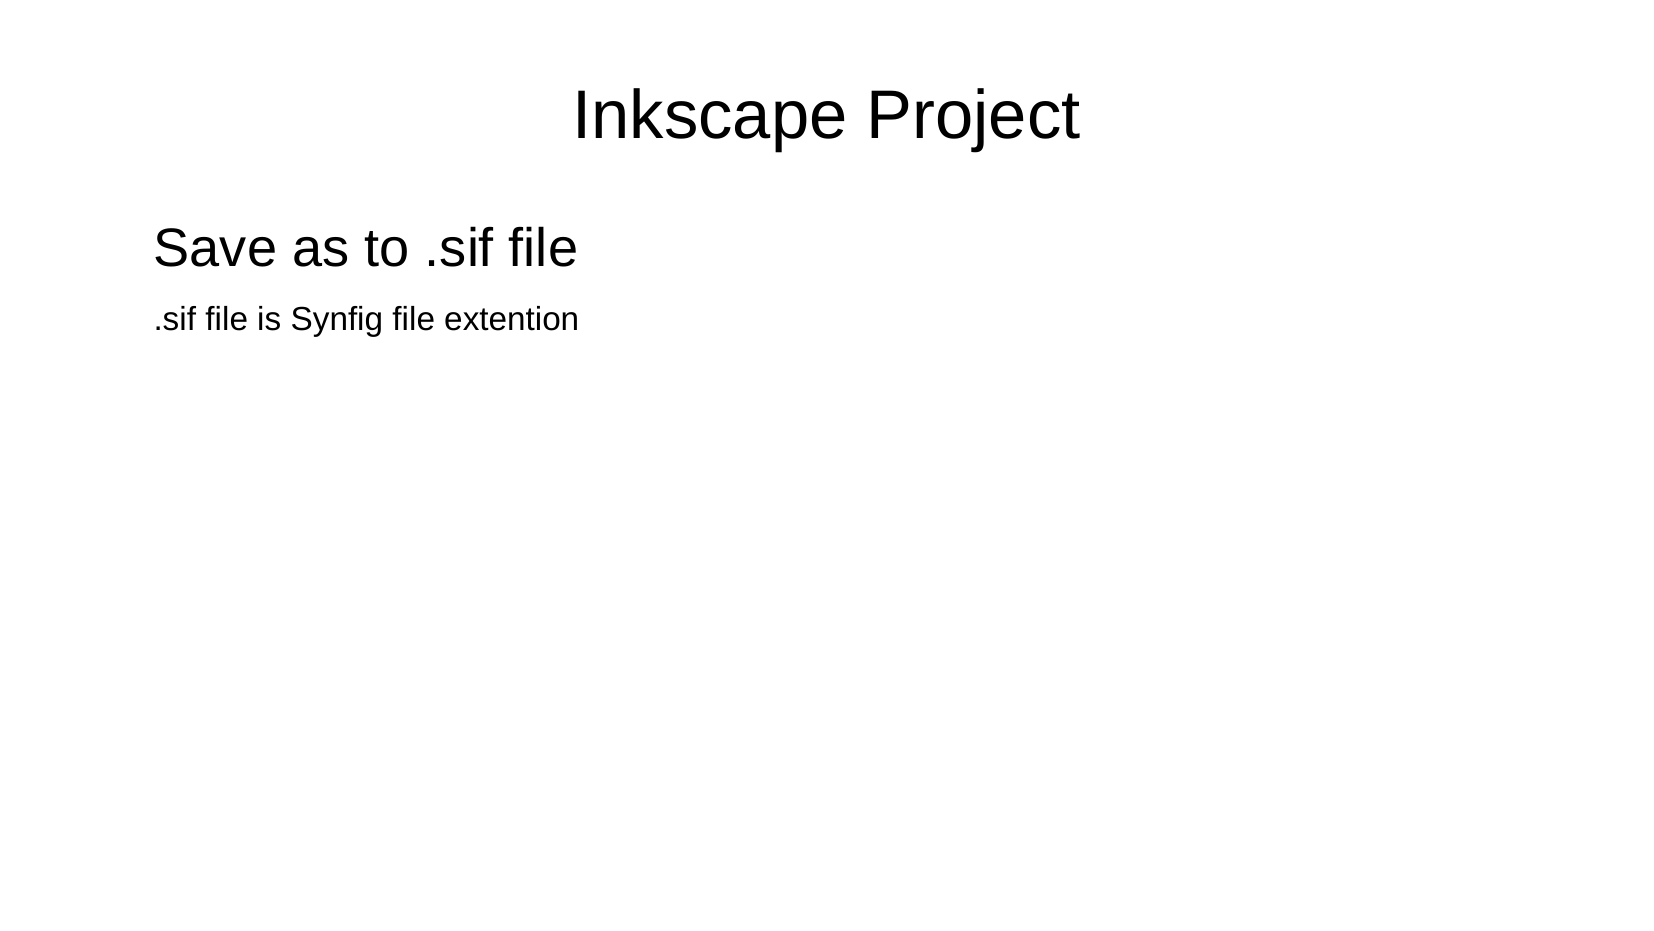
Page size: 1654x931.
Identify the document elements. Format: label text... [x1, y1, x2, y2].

list Save as to .sif file .sif file is Synfig file extention [82, 217, 809, 758]
title Inkscape Project [82, 37, 1571, 193]
